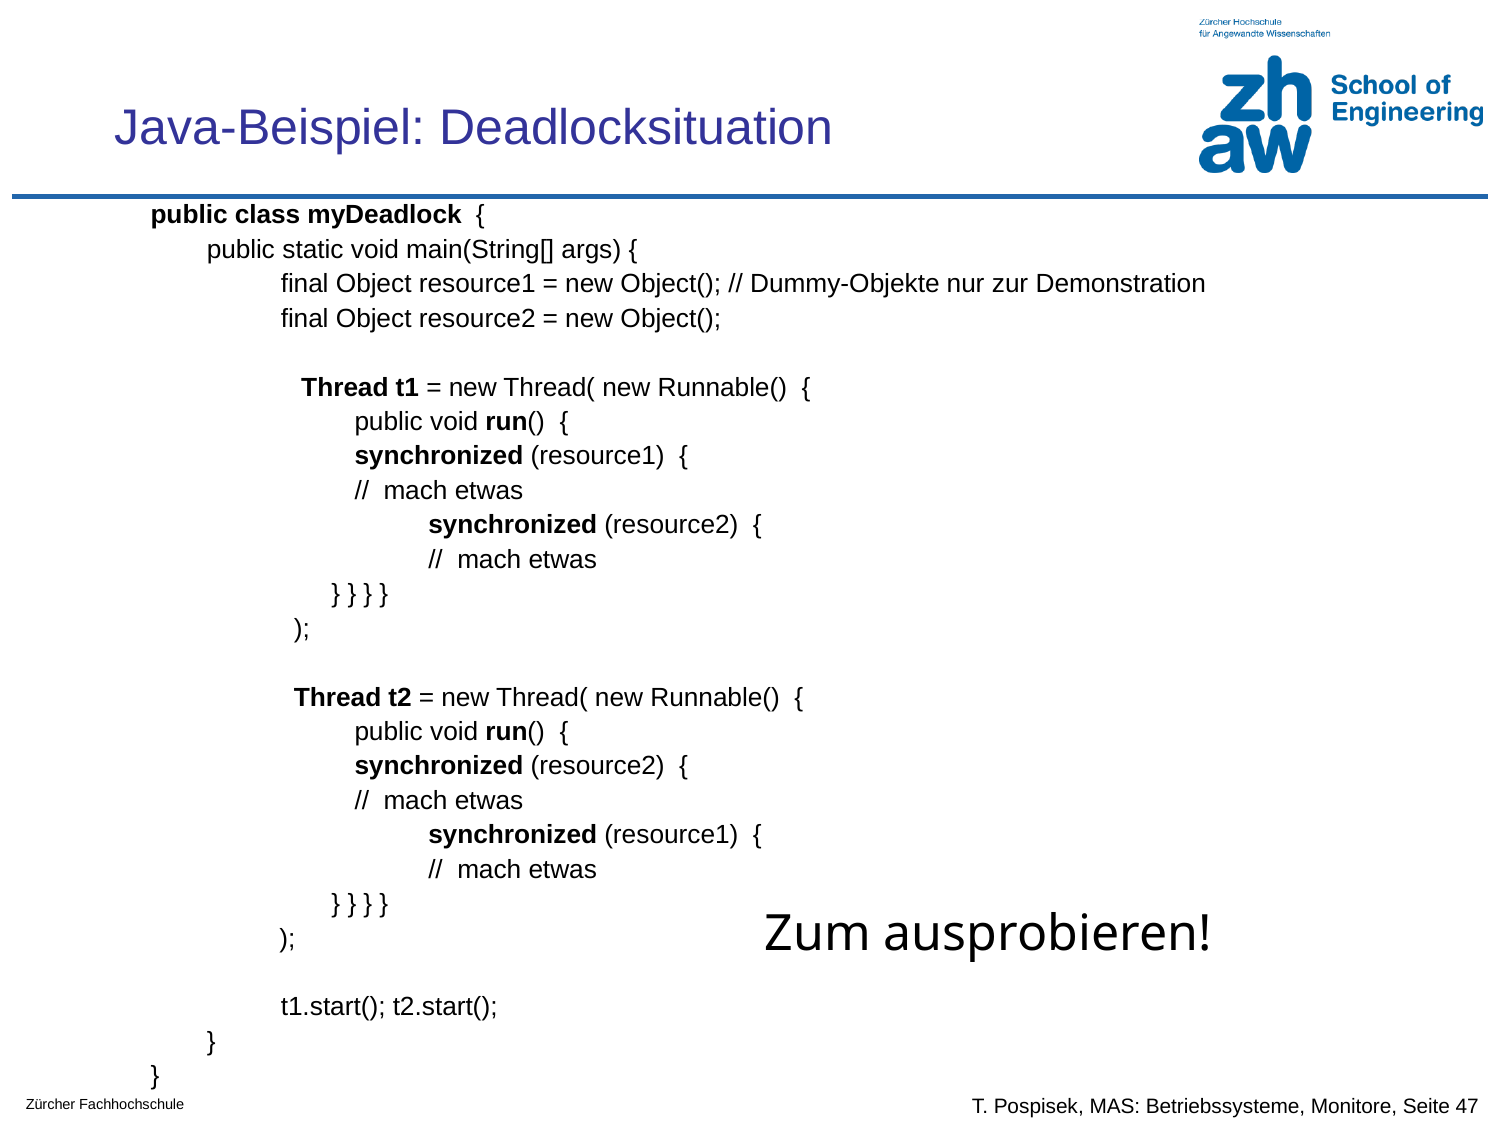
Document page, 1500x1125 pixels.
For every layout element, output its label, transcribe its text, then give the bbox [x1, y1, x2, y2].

list public class myDeadlock { public static void main(String[] args) { final Object resource1 = new Object(); // Dummy-Objekte nur zur Demonstration final Object resource2 = new Object(); Thread t1 = new Thread( new Runnable() { public void run() { synchronized (resource1) { // mach etwas synchronized (resource2) { // mach etwas } } } } ); Thread t2 = new Thread( new Runnable() { public void run() { synchronized (resource2) { // mach etwas synchronized (resource1) { // mach etwas } } } } ); t1.start(); t2.start(); } } [135, 196, 1374, 1035]
picture [1199, 19, 1483, 173]
text_box Zum ausprobieren! [749, 893, 1364, 988]
title Java-Beispiel: Deadlocksituation [99, 50, 1379, 163]
